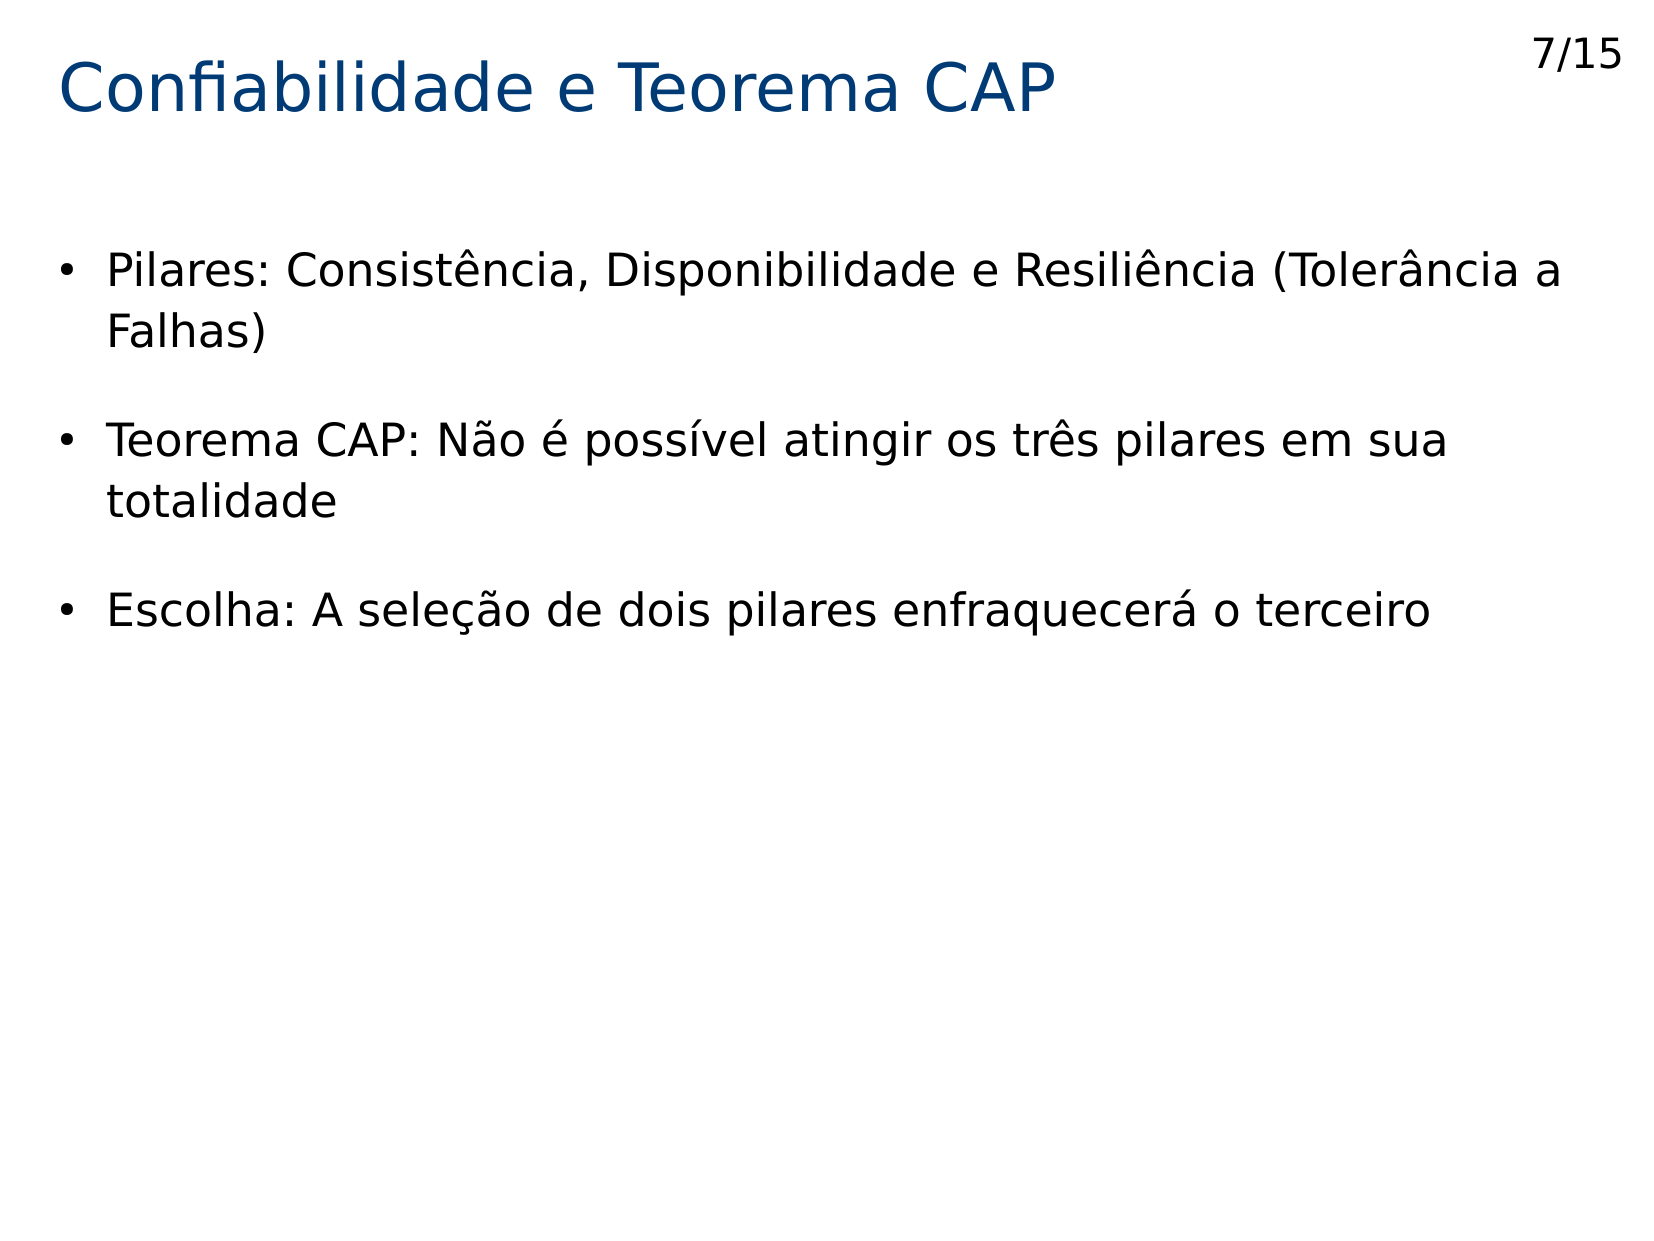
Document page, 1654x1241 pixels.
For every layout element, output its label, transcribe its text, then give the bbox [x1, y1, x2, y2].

title Confiabilidade e Teorema CAP [59, 29, 1506, 148]
list Pilares: Consistência, Disponibilidade e Resiliência (Tolerância a Falhas) Teorema CAP: Não é possível atingir os três pilares em sua totalidade Escolha: A seleção de dois pilares enfraquecerá o terceiro [59, 236, 1595, 1211]
